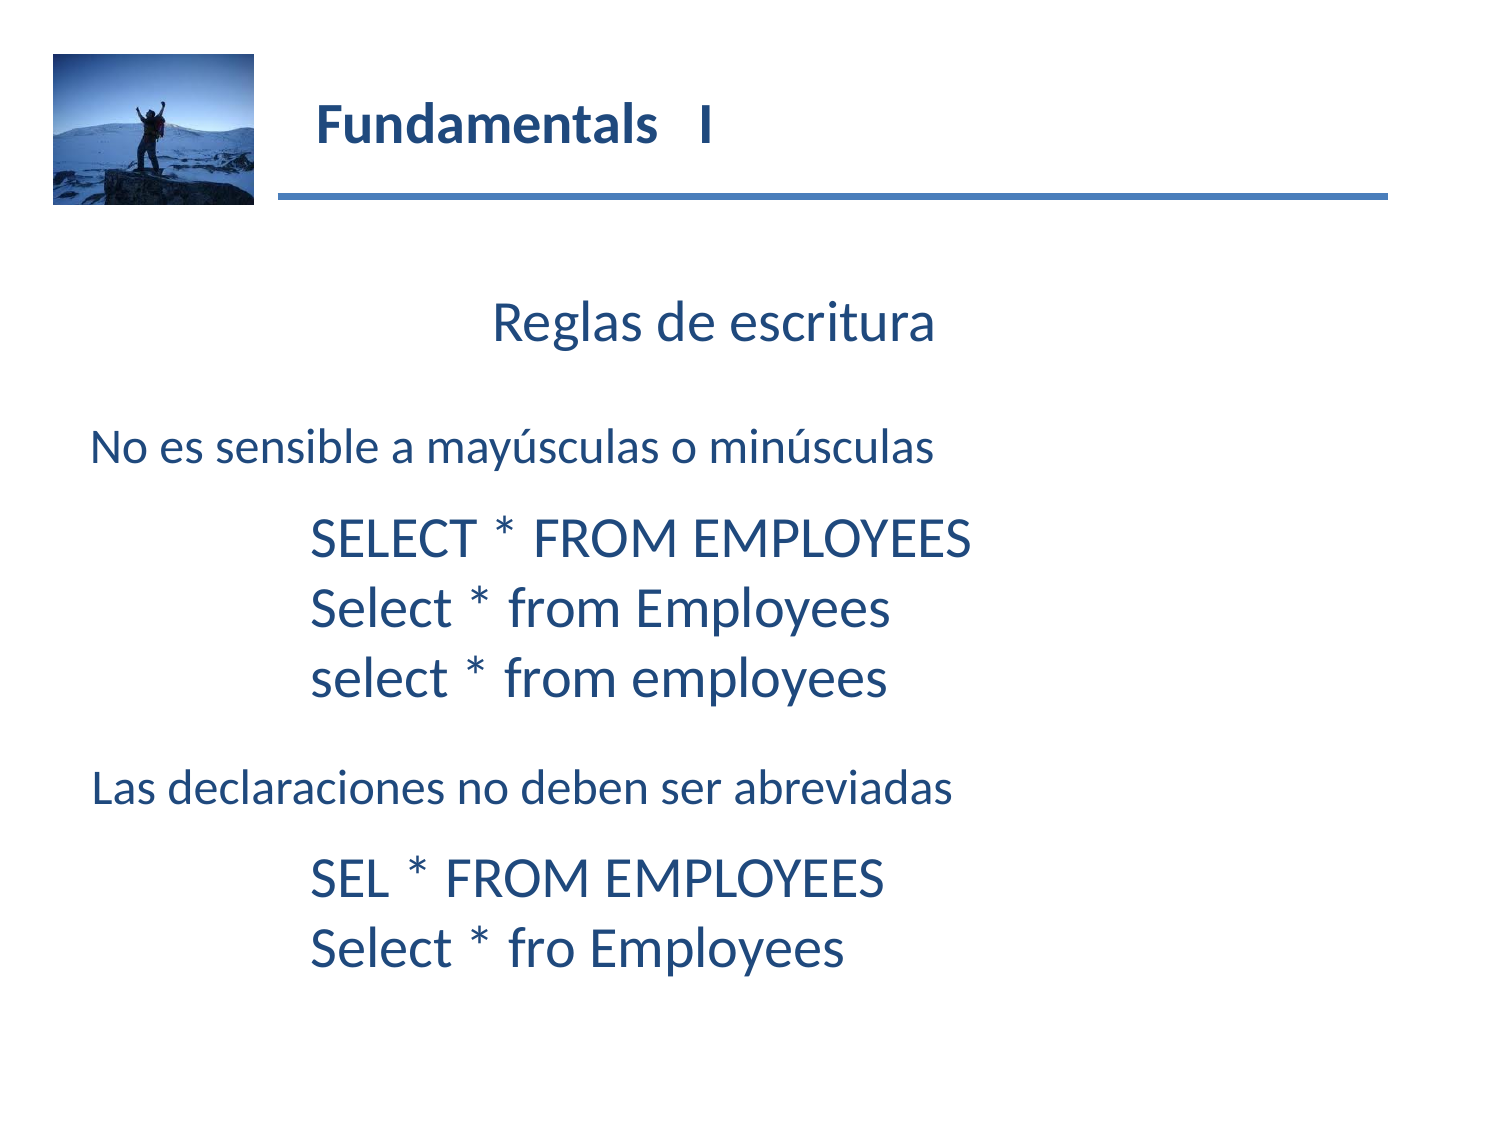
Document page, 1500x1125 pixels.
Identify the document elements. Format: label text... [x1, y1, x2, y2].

text_box SEL * FROM EMPLOYEES Select * fro Employees [295, 831, 1105, 988]
text_box SELECT * FROM EMPLOYEES Select * from Employees select * from employees [295, 491, 1105, 719]
picture [53, 54, 254, 205]
text_box Reglas de escritura [383, 275, 1046, 362]
text_box Fundamentals I [301, 78, 821, 164]
text_box Las declaraciones no deben ser abreviadas [76, 746, 1402, 823]
text_box No es sensible a mayúsculas o minúsculas [74, 406, 1400, 483]
